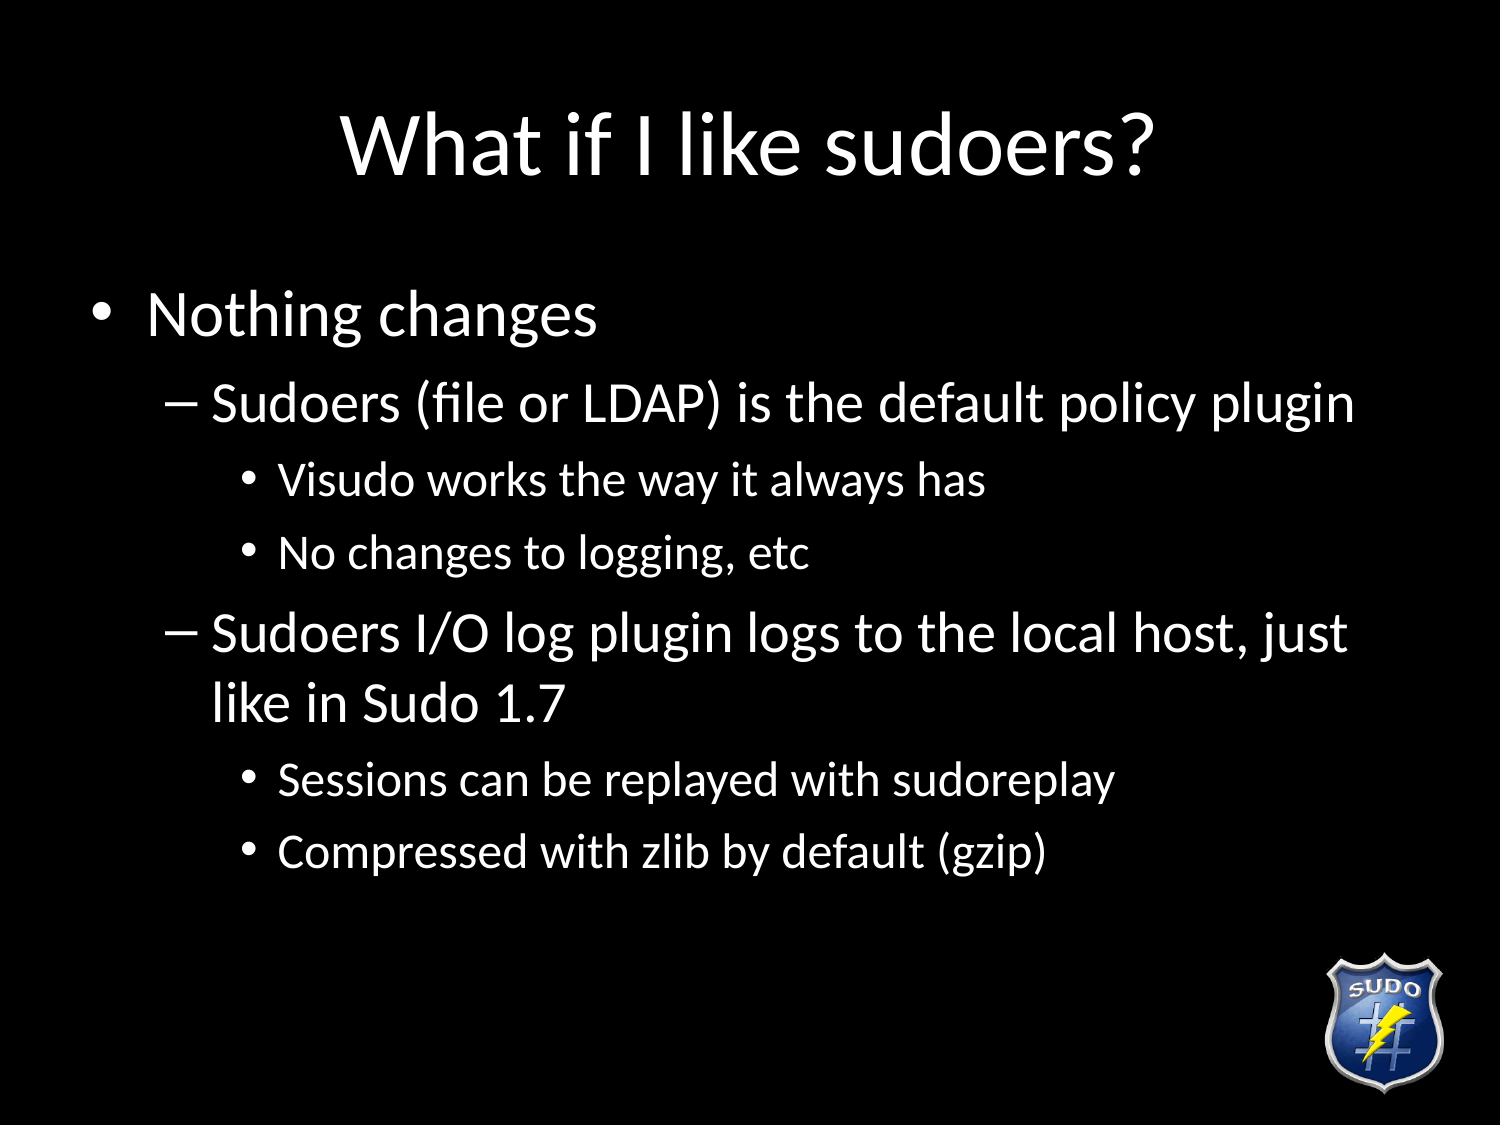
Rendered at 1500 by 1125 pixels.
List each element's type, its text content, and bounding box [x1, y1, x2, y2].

list Nothing changes Sudoers (file or LDAP) is the default policy plugin Visudo works the way it always has No changes to logging, etc Sudoers I/O log plugin logs to the local host, just like in Sudo 1.7 Sessions can be replayed with sudoreplay Compressed with zlib by default (gzip) [75, 262, 1426, 1005]
title What if I like sudoers? [75, 45, 1426, 233]
picture [1315, 949, 1453, 1103]
